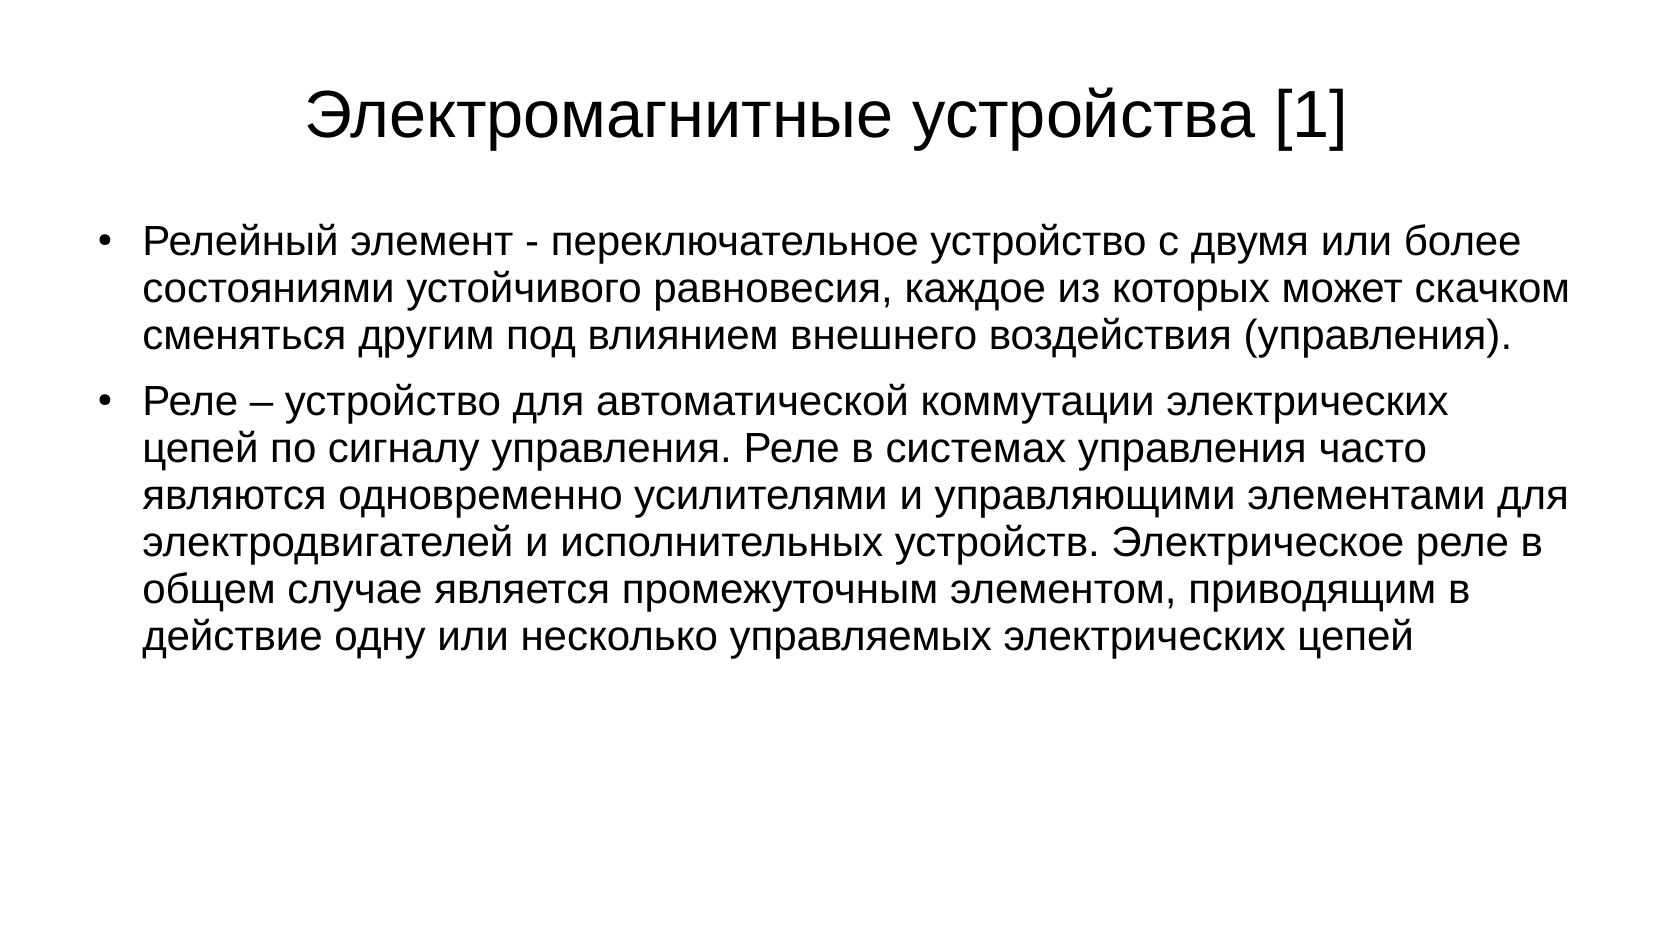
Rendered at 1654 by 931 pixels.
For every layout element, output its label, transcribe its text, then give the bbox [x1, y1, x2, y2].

title Электромагнитные устройства [1] [82, 37, 1571, 193]
list Релейный элемент - переключательное устройство с двумя или более состояниями устойчивого равновесия, каждое из которых может скачком сменяться другим под влиянием внешнего воздействия (управления). Реле – устройство для автоматической коммутации электрических цепей по сигналу управления. Реле в системах управления часто являются одновременно усилителями и управляющими элементами для электродвигателей и исполнительных устройств. Электрическое реле в общем случае является промежуточным элементом, приводящим в действие одну или несколько управляемых электрических цепей [82, 217, 1571, 758]
